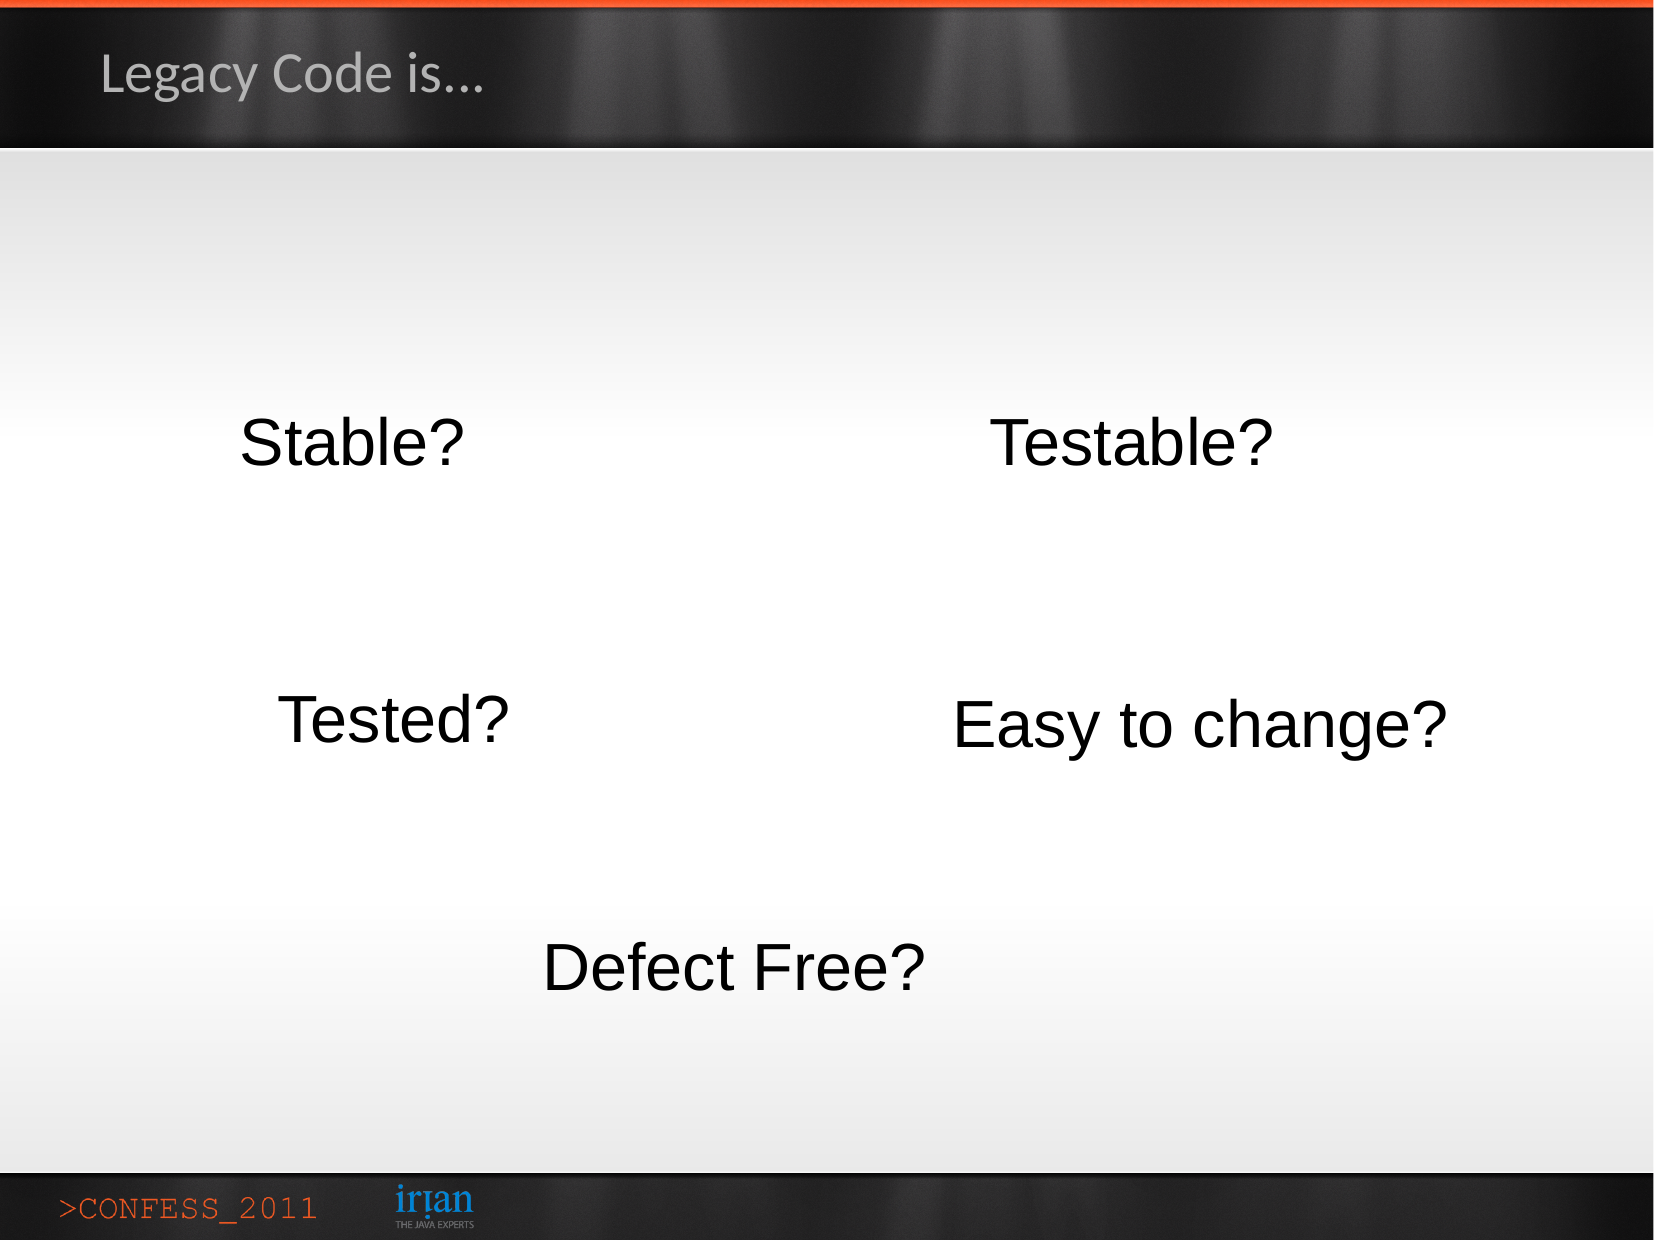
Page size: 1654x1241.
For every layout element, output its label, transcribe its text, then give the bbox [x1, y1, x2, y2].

text_box Testable? [975, 397, 1388, 488]
text_box Stable? [225, 397, 638, 488]
text_box Tested? [262, 675, 676, 765]
picture [0, 0, 1654, 1240]
text_box Defect Free? [527, 922, 1165, 1013]
title Legacy Code is... [100, 6, 1589, 151]
text_box Easy to change? [937, 679, 1576, 769]
